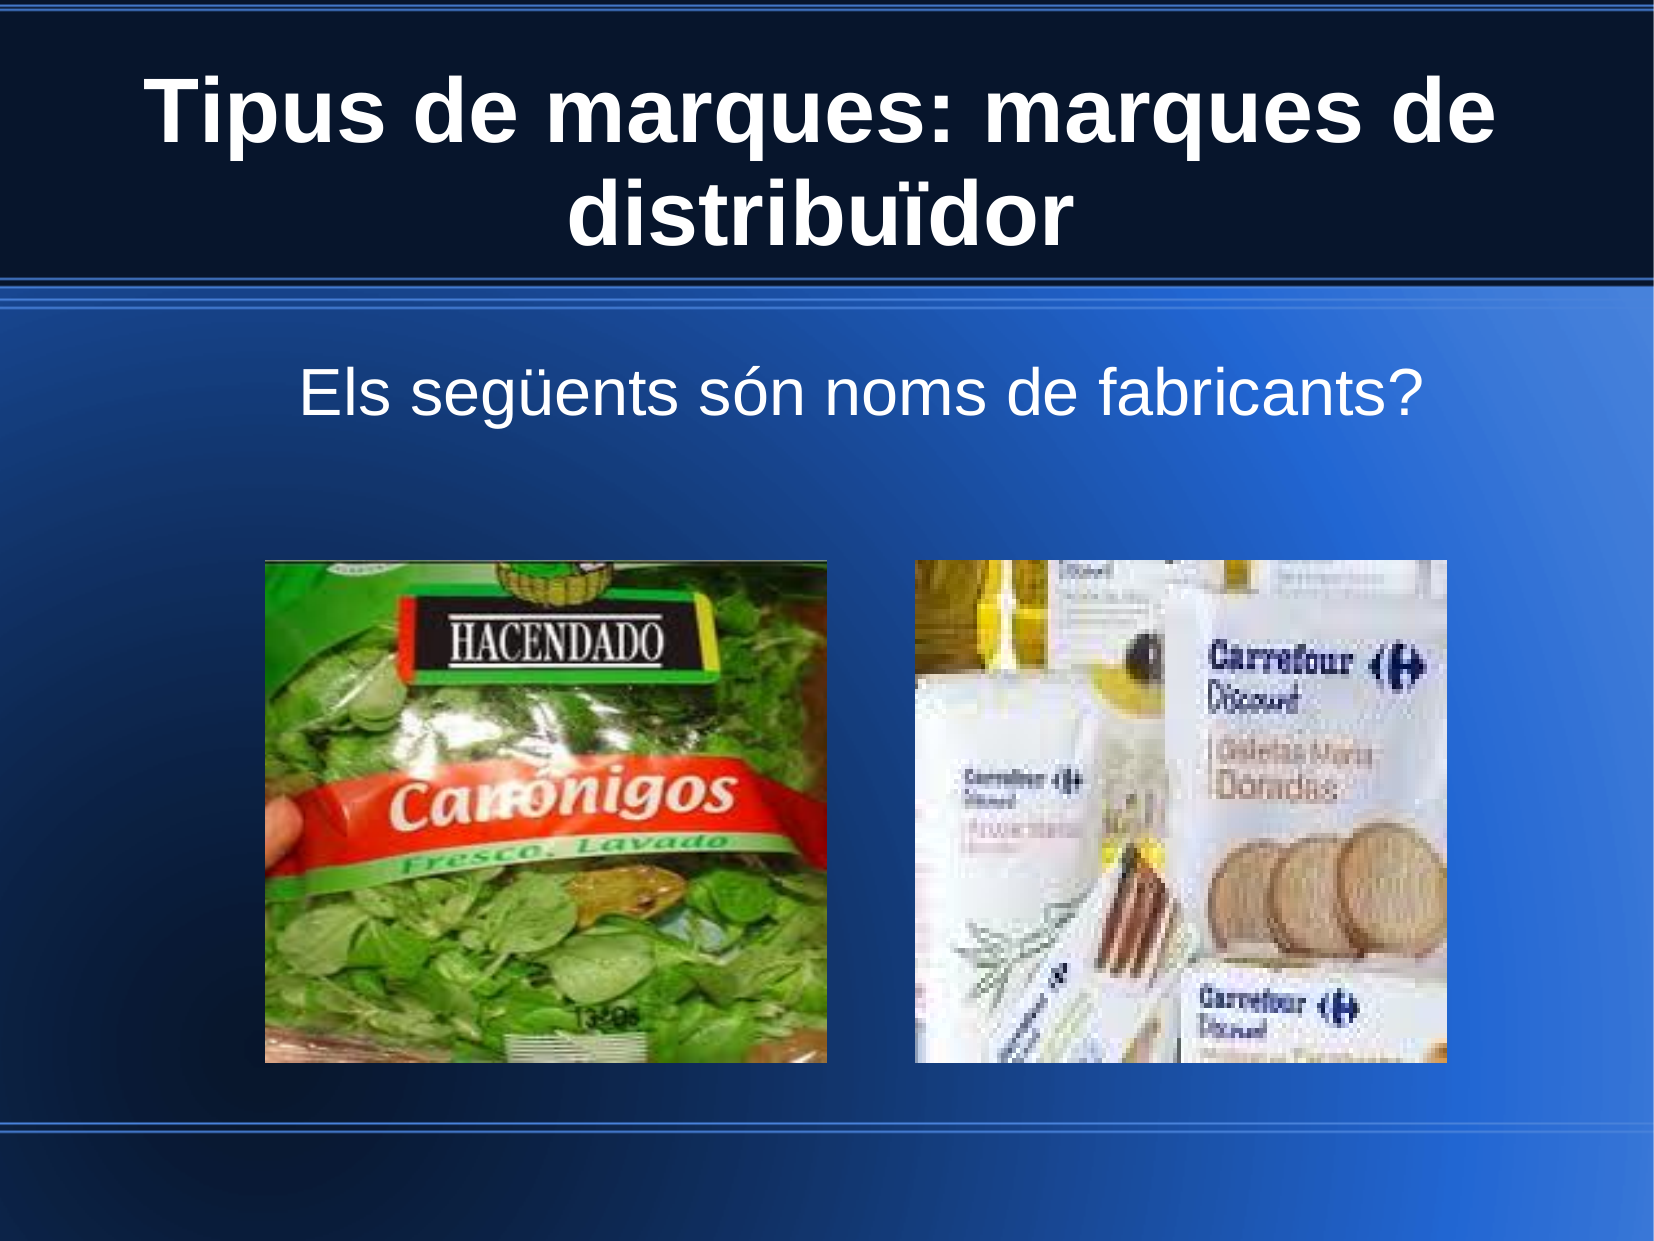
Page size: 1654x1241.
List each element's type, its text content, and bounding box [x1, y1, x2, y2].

list Els següents són noms de fabricants? [82, 355, 1571, 473]
title Tipus de marques: marques de distribuïdor [76, 58, 1565, 266]
picture [0, 0, 1654, 1241]
